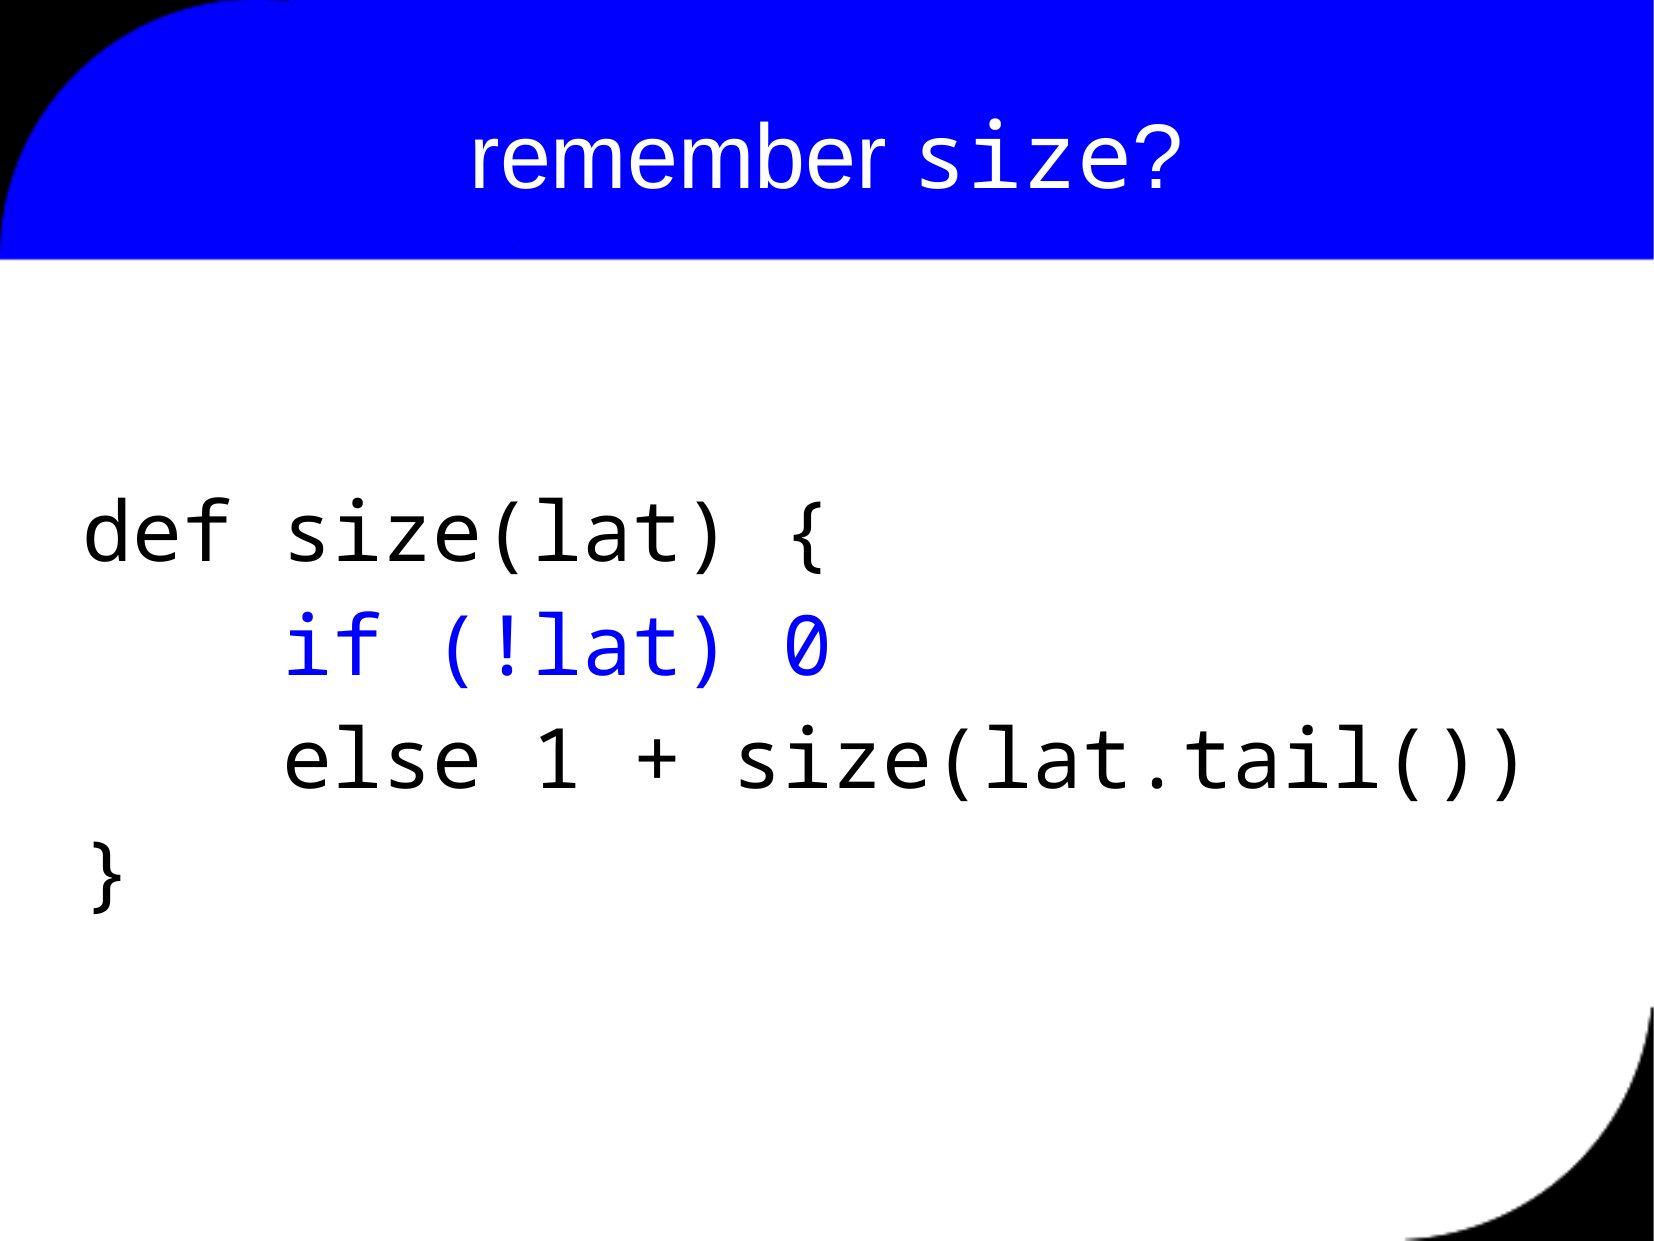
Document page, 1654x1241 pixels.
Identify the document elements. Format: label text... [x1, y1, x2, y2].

title remember size? [82, 56, 1571, 250]
subtitle def size(lat) { if (!lat) 0 else 1 + size(lat.tail()) } [82, 297, 1571, 1102]
picture [0, 0, 1654, 1241]
